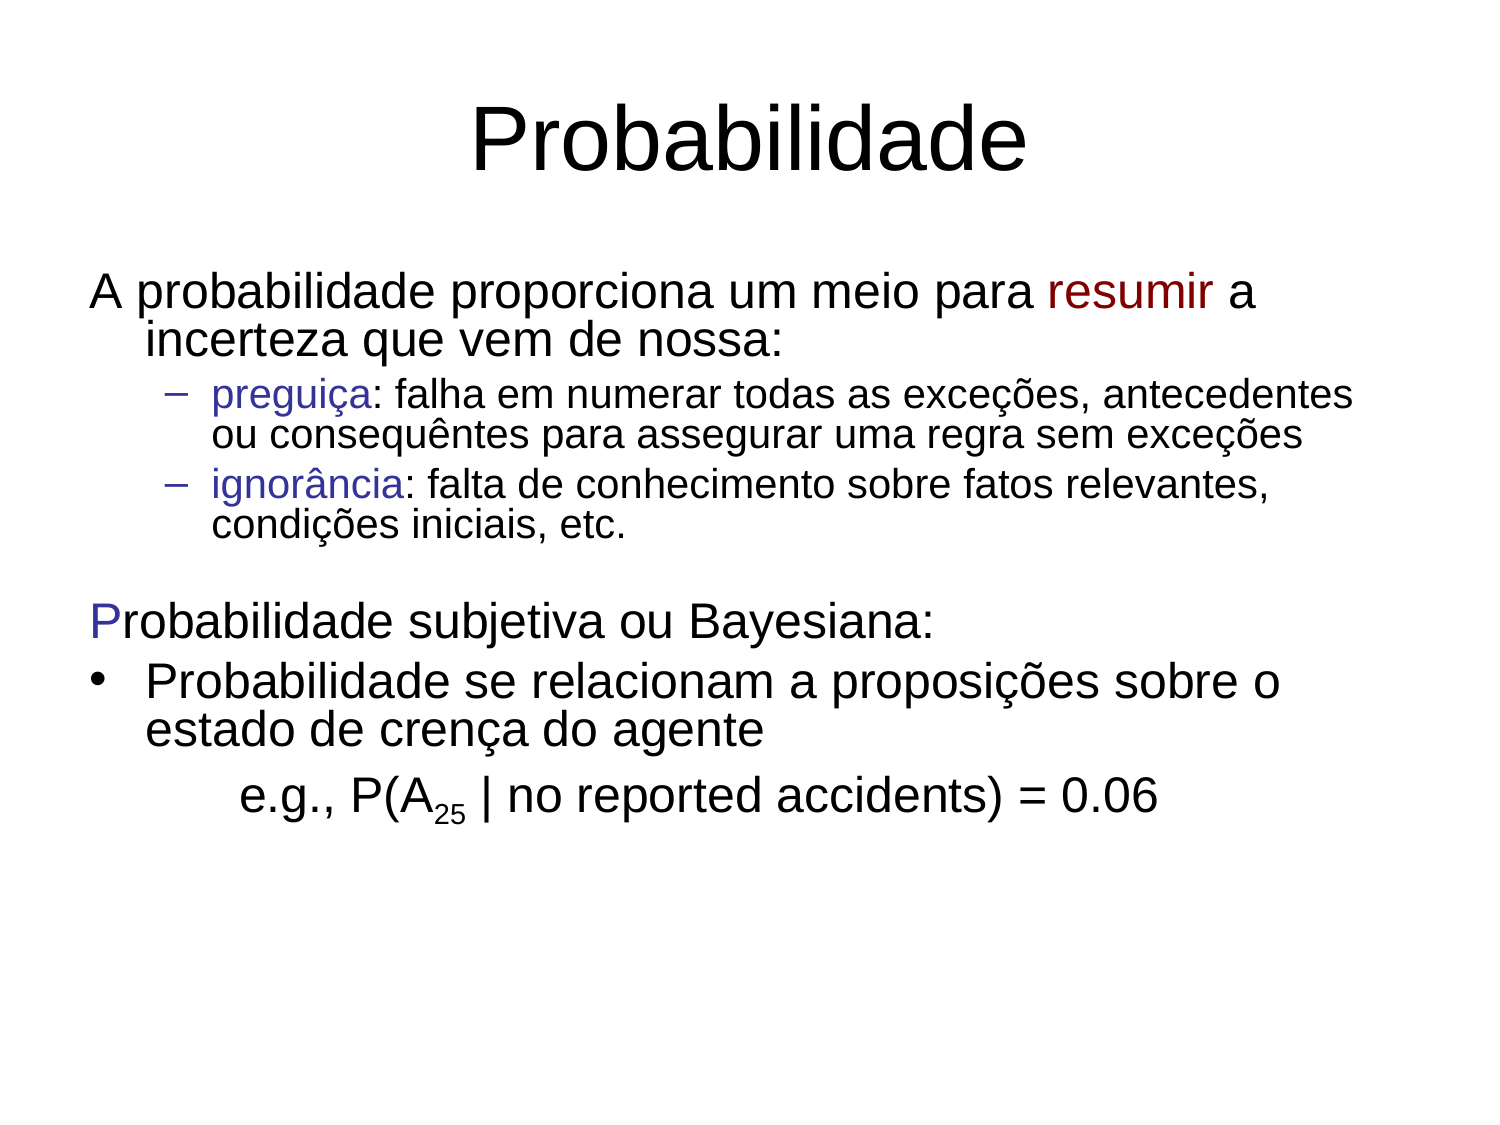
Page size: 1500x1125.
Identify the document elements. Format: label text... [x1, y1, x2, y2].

title Probabilidade [75, 45, 1426, 233]
list A probabilidade proporciona um meio para resumir a incerteza que vem de nossa: preguiça: falha em numerar todas as exceções, antecedentes ou consequêntes para assegurar uma regra sem exceções ignorância: falta de conhecimento sobre fatos relevantes, condições iniciais, etc. Probabilidade subjetiva ou Bayesiana: Probabilidade se relacionam a proposições sobre o estado de crença do agente e.g., P(A25 | no reported accidents) = 0.06 [75, 262, 1426, 1005]
